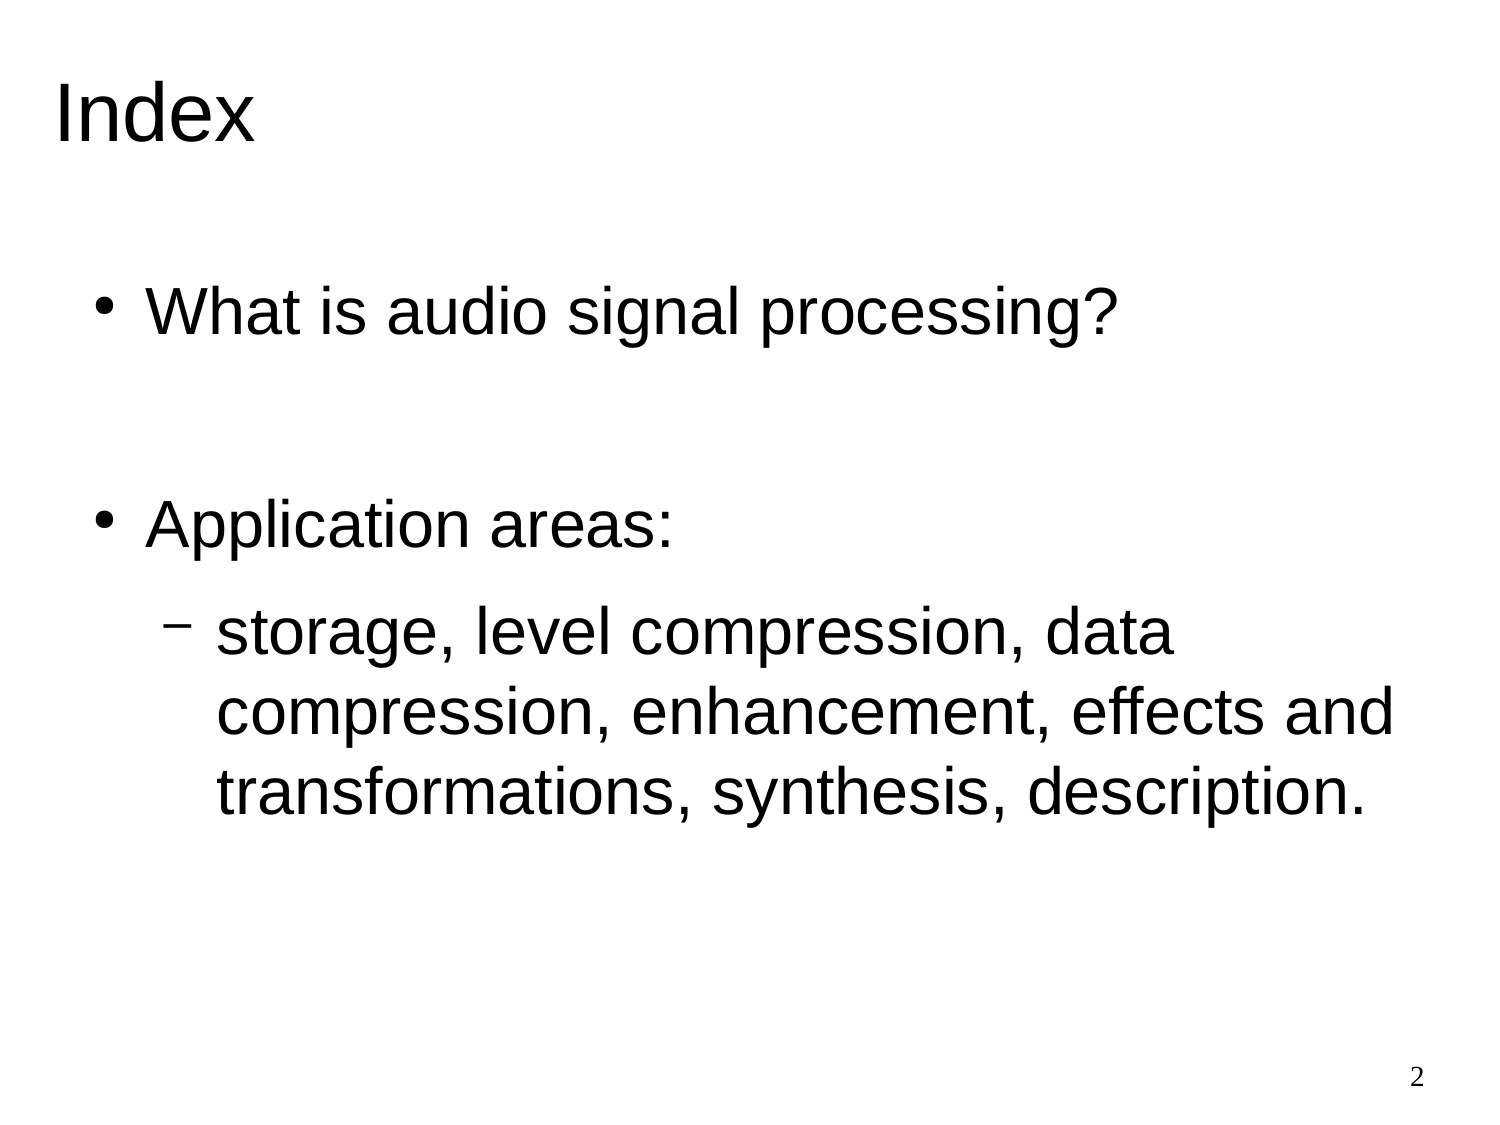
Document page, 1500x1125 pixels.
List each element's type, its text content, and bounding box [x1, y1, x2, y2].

title Index [53, 18, 1403, 207]
list What is audio signal processing? Application areas: storage, level compression, data compression, enhancement, effects and transformations, synthesis, description. [75, 263, 1425, 1006]
